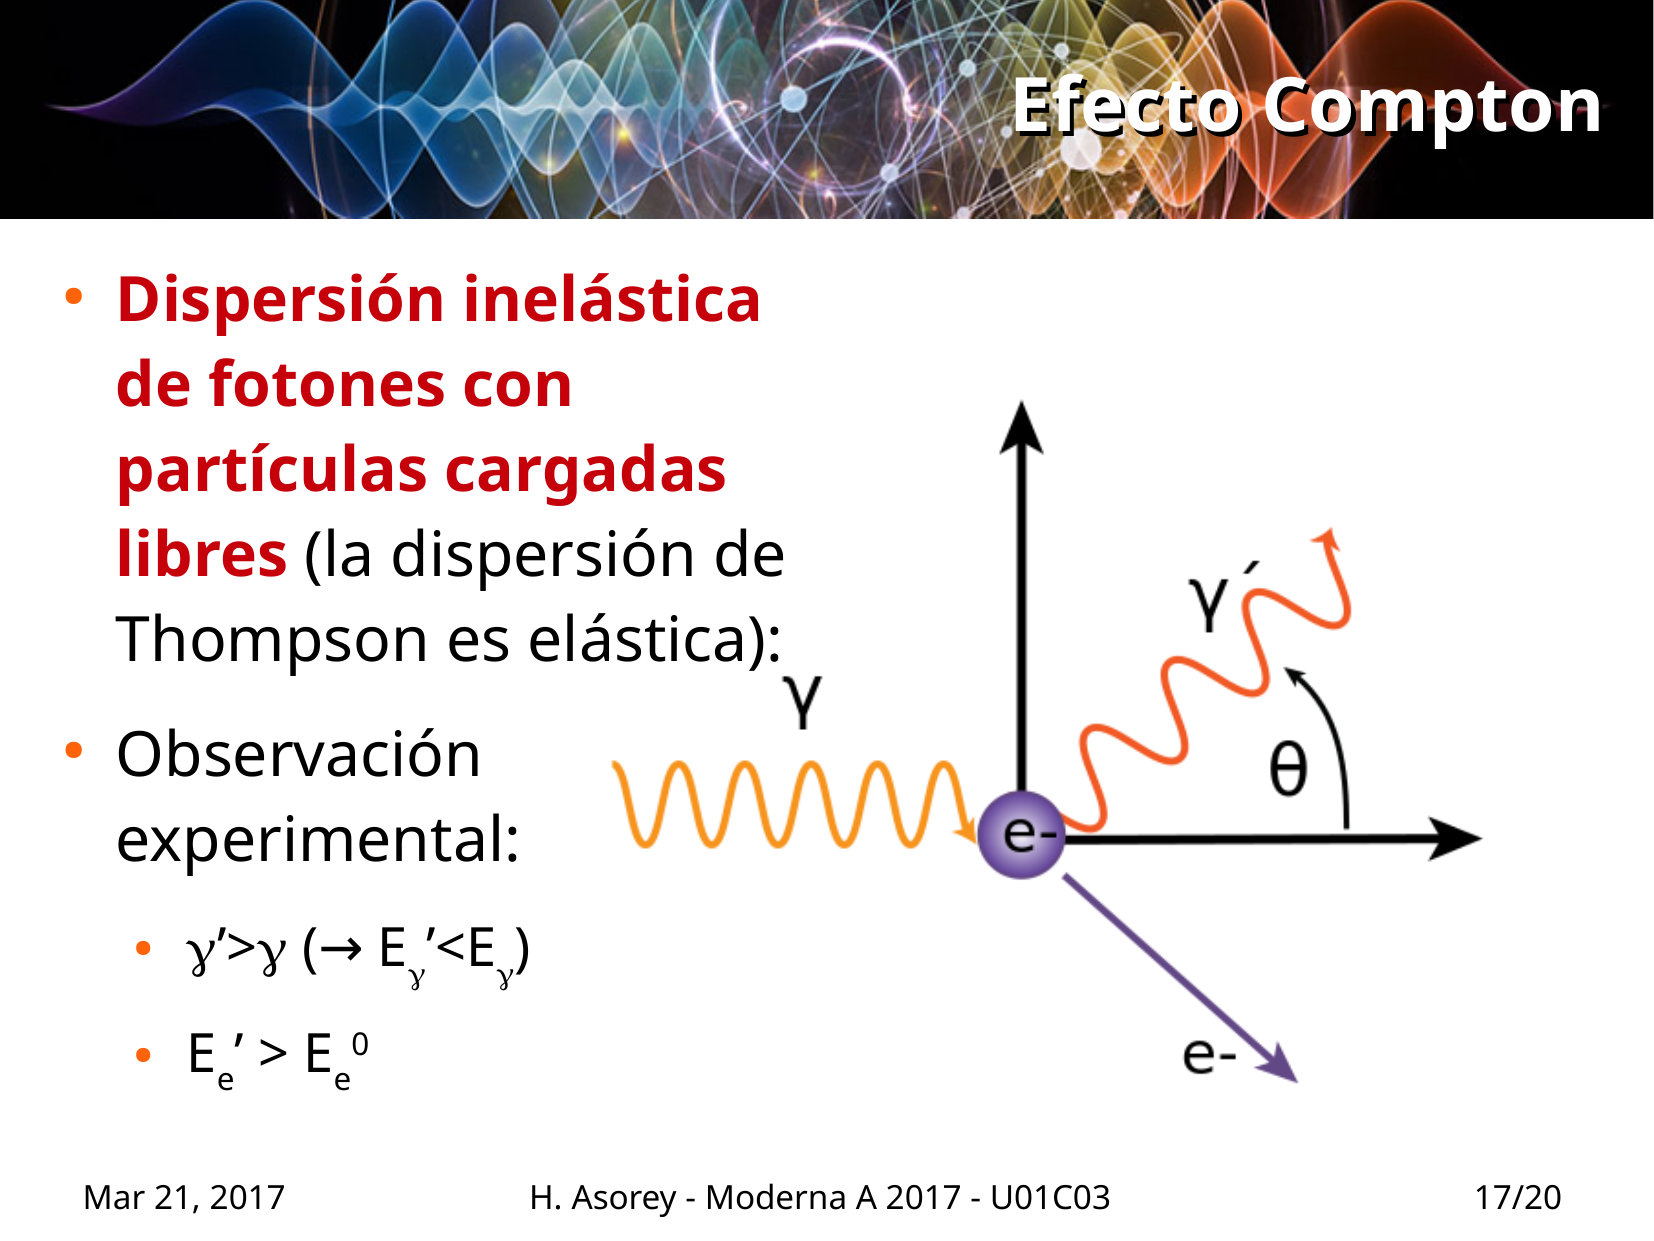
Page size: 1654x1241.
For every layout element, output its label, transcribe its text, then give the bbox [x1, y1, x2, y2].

picture [0, 0, 1654, 219]
title Efecto Compton [45, 15, 1606, 191]
picture [807, 380, 1485, 1109]
list Dispersión inelástica de fotones con partículas cargadas libres (la dispersión de Thompson es elástica): Observación experimental: g’>g (→ Eg’<Eg) Ee’ > Ee0 [45, 255, 807, 1156]
